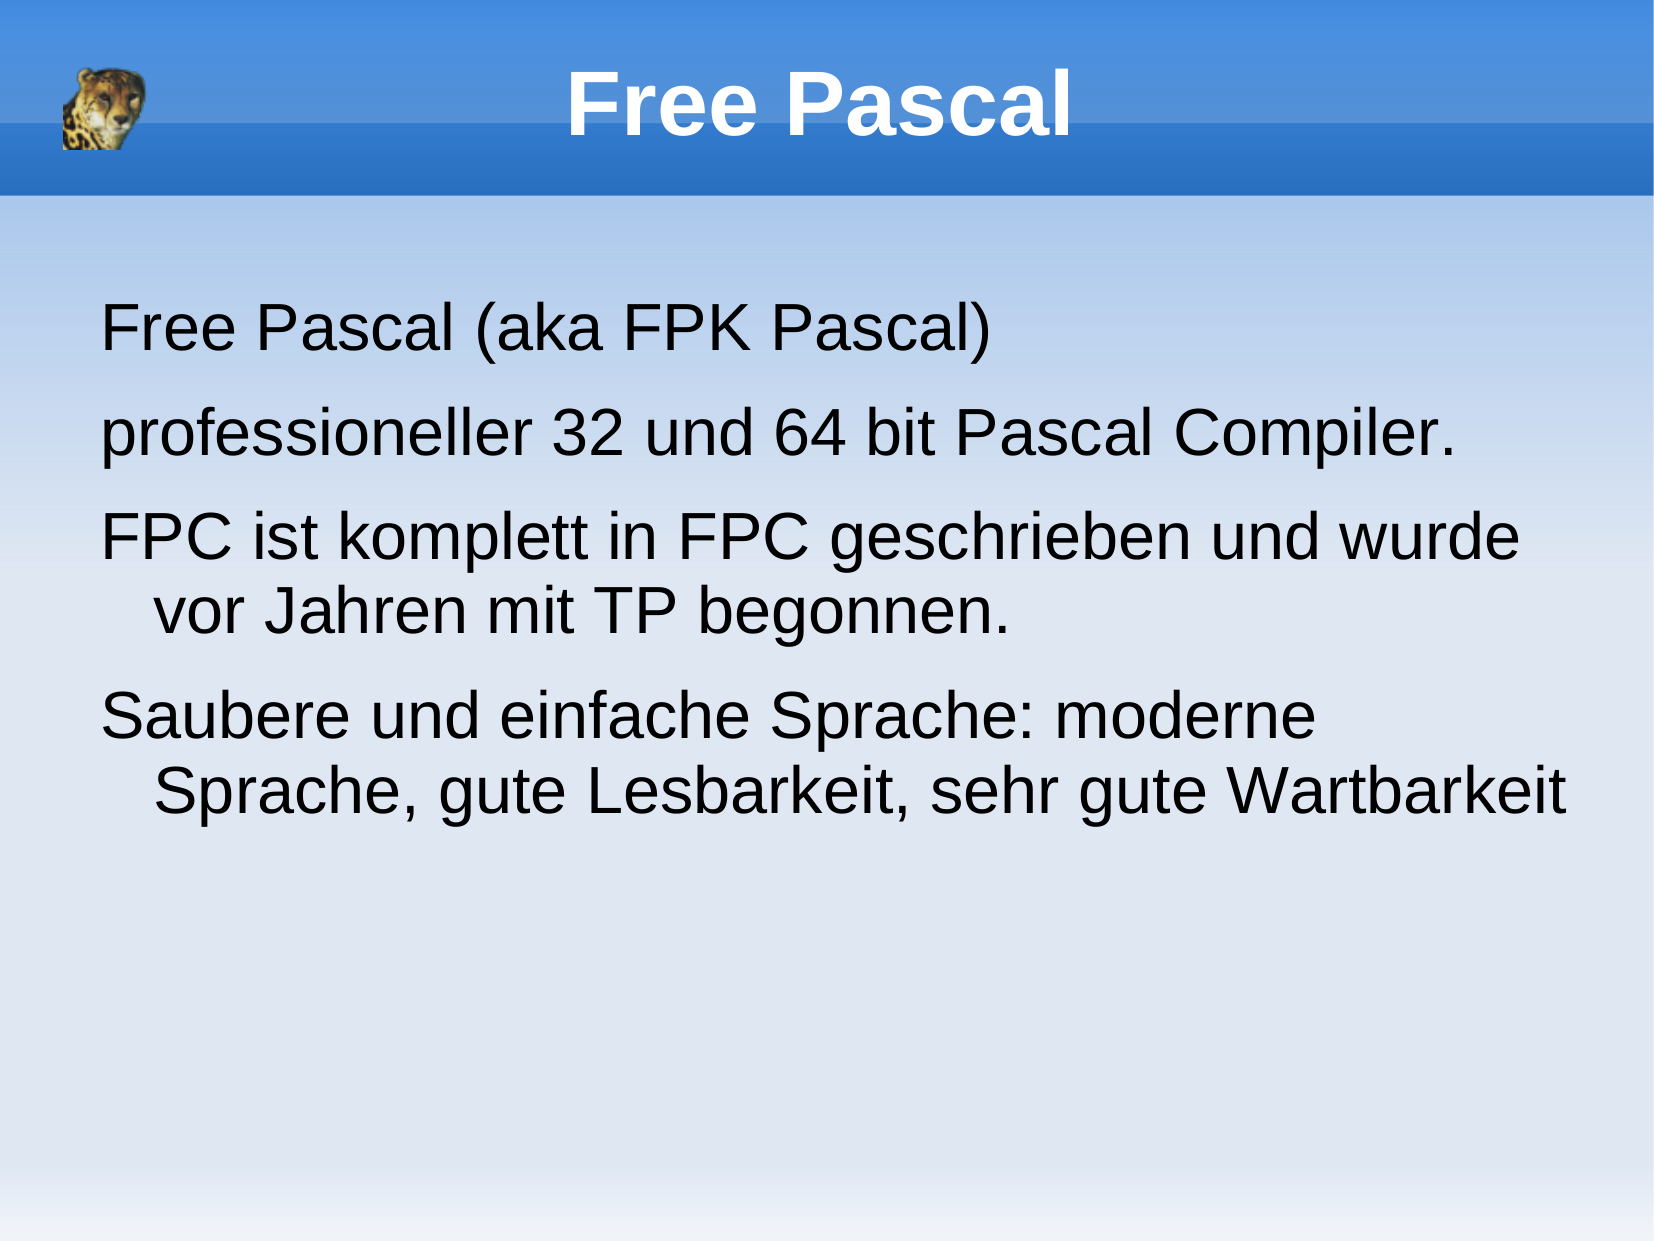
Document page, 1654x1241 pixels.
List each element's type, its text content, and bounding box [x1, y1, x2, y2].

list Free Pascal (aka FPK Pascal) professioneller 32 und 64 bit Pascal Compiler. FPC ist komplett in FPC geschrieben und wurde vor Jahren mit TP begonnen. Saubere und einfache Sprache: moderne Sprache, gute Lesbarkeit, sehr gute Wartbarkeit [82, 290, 1571, 1109]
title Free Pascal [76, 0, 1565, 208]
picture [0, 0, 1654, 1241]
